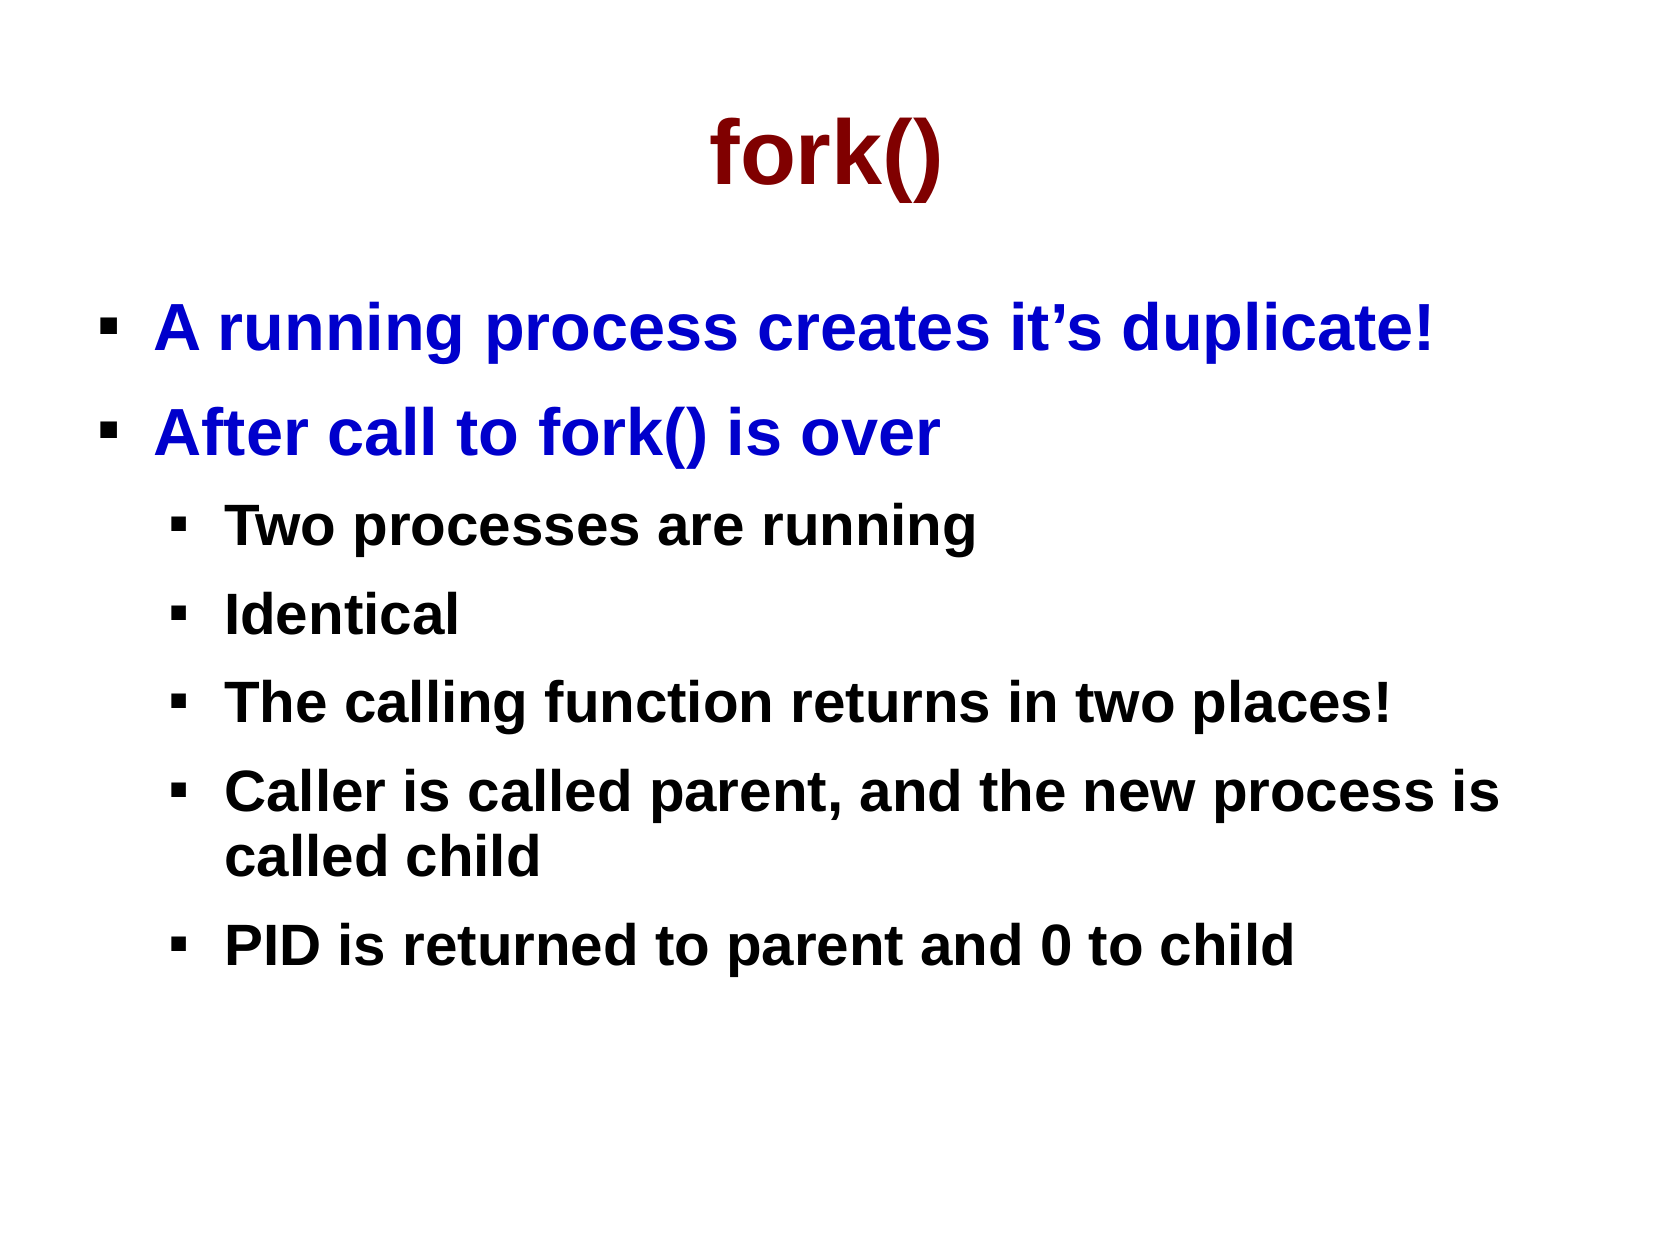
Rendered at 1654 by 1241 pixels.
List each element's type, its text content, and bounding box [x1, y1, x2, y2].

list A running process creates it’s duplicate! After call to fork() is over Two processes are running Identical The calling function returns in two places! Caller is called parent, and the new process is called child PID is returned to parent and 0 to child [82, 290, 1571, 1010]
title fork() [82, 49, 1571, 257]
